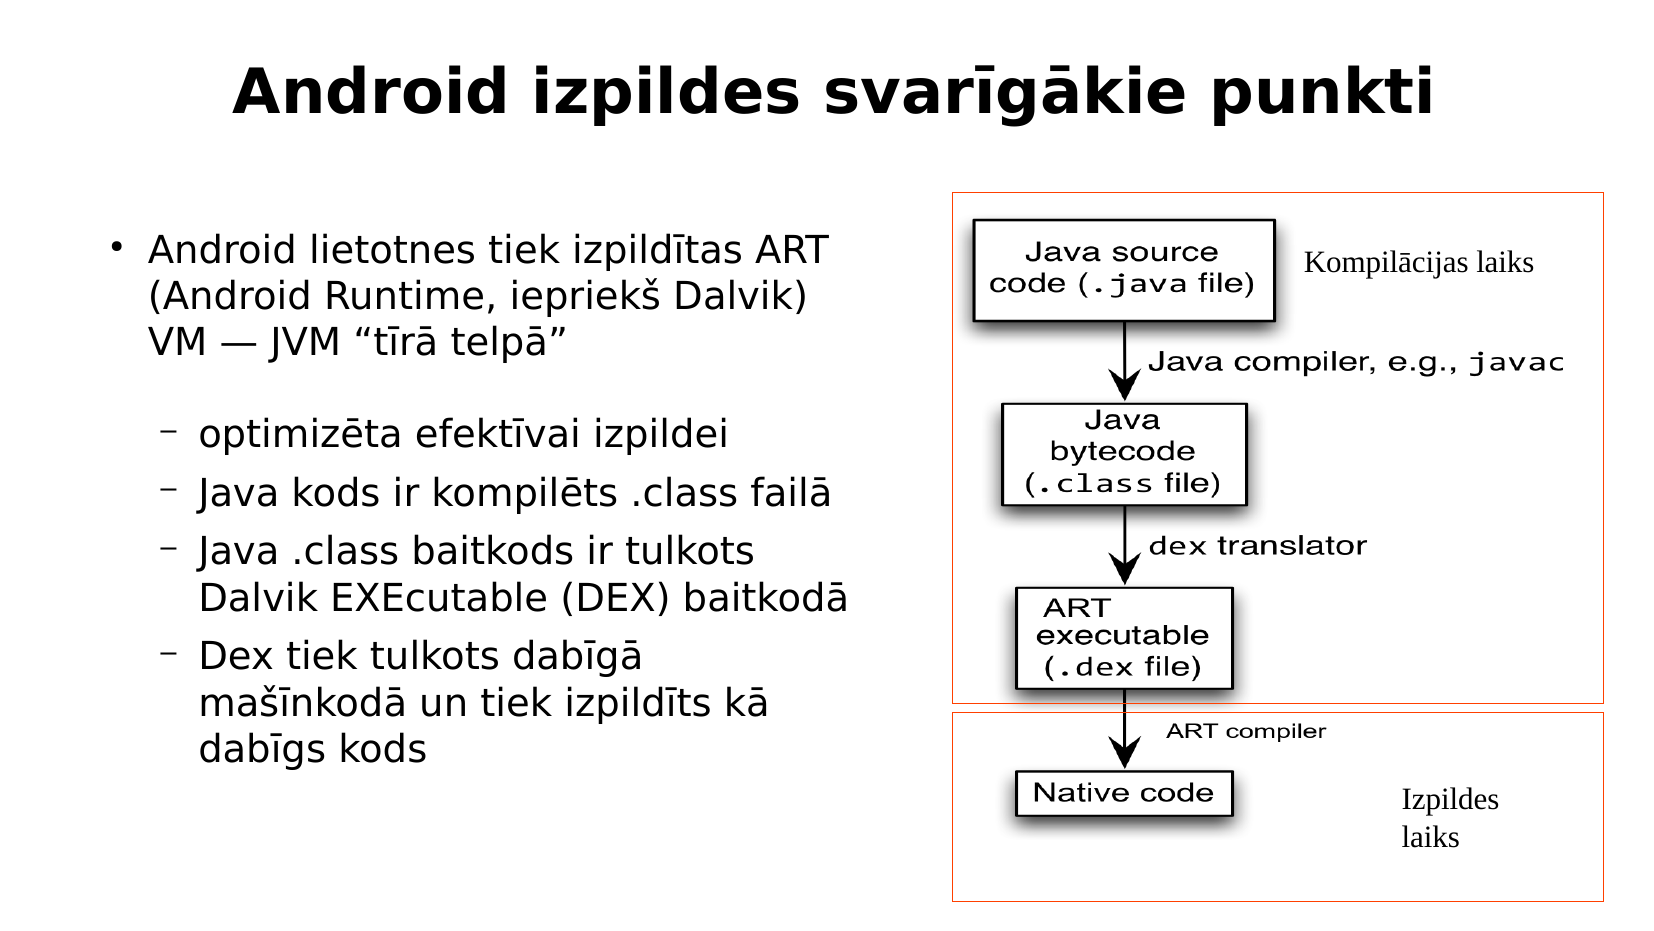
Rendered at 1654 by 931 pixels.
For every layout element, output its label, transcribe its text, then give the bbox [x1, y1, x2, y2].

picture [953, 713, 1563, 840]
text_box Kompilācijas laiks [1288, 233, 1632, 286]
picture [953, 213, 1563, 703]
text_box Izpildes laiks [1386, 771, 1563, 861]
picture [952, 704, 1563, 712]
list Android lietotnes tiek izpildītas ART (Android Runtime, iepriekš Dalvik) VM — JVM “tīrā telpā” optimizēta efektīvai izpildei Java kods ir kompilēts .class failā Java .class baitkods ir tulkots Dalvik EXEcutable (DEX) baitkodā Dex tiek tulkots dabīgā mašīnkodā un tiek izpildīts kā dabīgs kods [82, 217, 872, 831]
title Android izpildes svarīgākie punkti [91, 10, 1580, 167]
